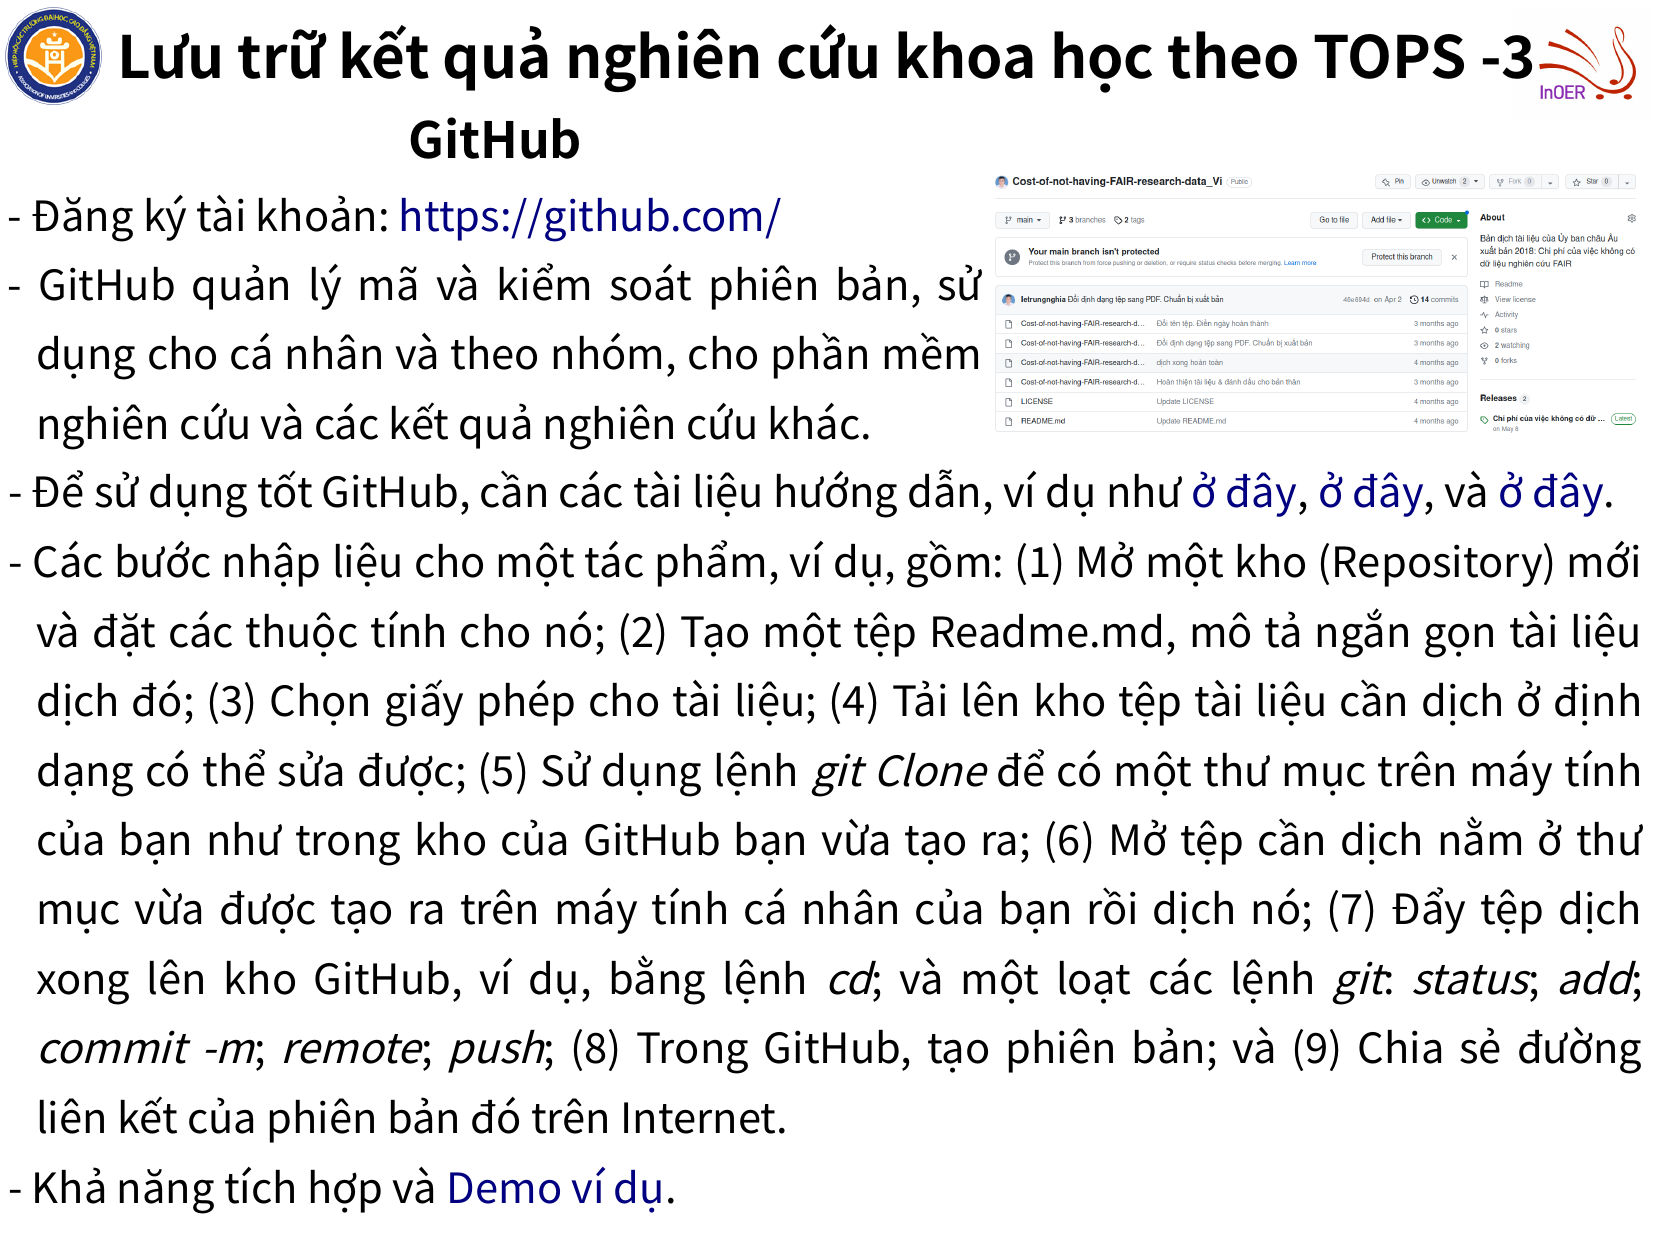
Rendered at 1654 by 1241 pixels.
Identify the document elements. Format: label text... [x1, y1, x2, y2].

text_box - Để sử dụng tốt GitHub, cần các tài liệu hướng dẫn, ví dụ như ở đây, ở đây, và ở đây. - Các bước nhập liệu cho một tác phẩm, ví dụ, gồm: (1) Mở một kho (Repository) mới và đặt các thuộc tính cho nó; (2) Tạo một tệp Readme.md, mô tả ngắn gọn tài liệu dịch đó; (3) Chọn giấy phép cho tài liệu; (4) Tải lên kho tệp tài liệu cần dịch ở định dạng có thể sửa được; (5) Sử dụng lệnh git Clone để có một thư mục trên máy tính của bạn như trong kho của GitHub bạn vừa tạo ra; (6) Mở tệp cần dịch nằm ở thư mục vừa được tạo ra trên máy tính cá nhân của bạn rồi dịch nó; (7) Đẩy tệp dịch xong lên kho GitHub, ví dụ, bằng lệnh cd; và một loạt các lệnh git: status; add; commit -m; remote; push; (8) Trong GitHub, tạo phiên bản; và (9) Chia sẻ đường liên kết của phiên bản đó trên Internet. - Khả năng tích hợp và Demo ví dụ. [8, 450, 1644, 1241]
picture [993, 171, 1638, 435]
picture [1511, 7, 1653, 120]
picture [1, 5, 107, 107]
title Lưu trữ kết quả nghiên cứu khoa học theo TOPS -3 [107, 11, 1571, 96]
text_box GitHub - Đăng ký tài khoản: https://github.com/ - GitHub quản lý mã và kiểm soát phiên bản, sử dụng cho cá nhân và theo nhóm, cho phần mềm nghiên cứu và các kết quả nghiên cứu khác. [7, 90, 983, 452]
